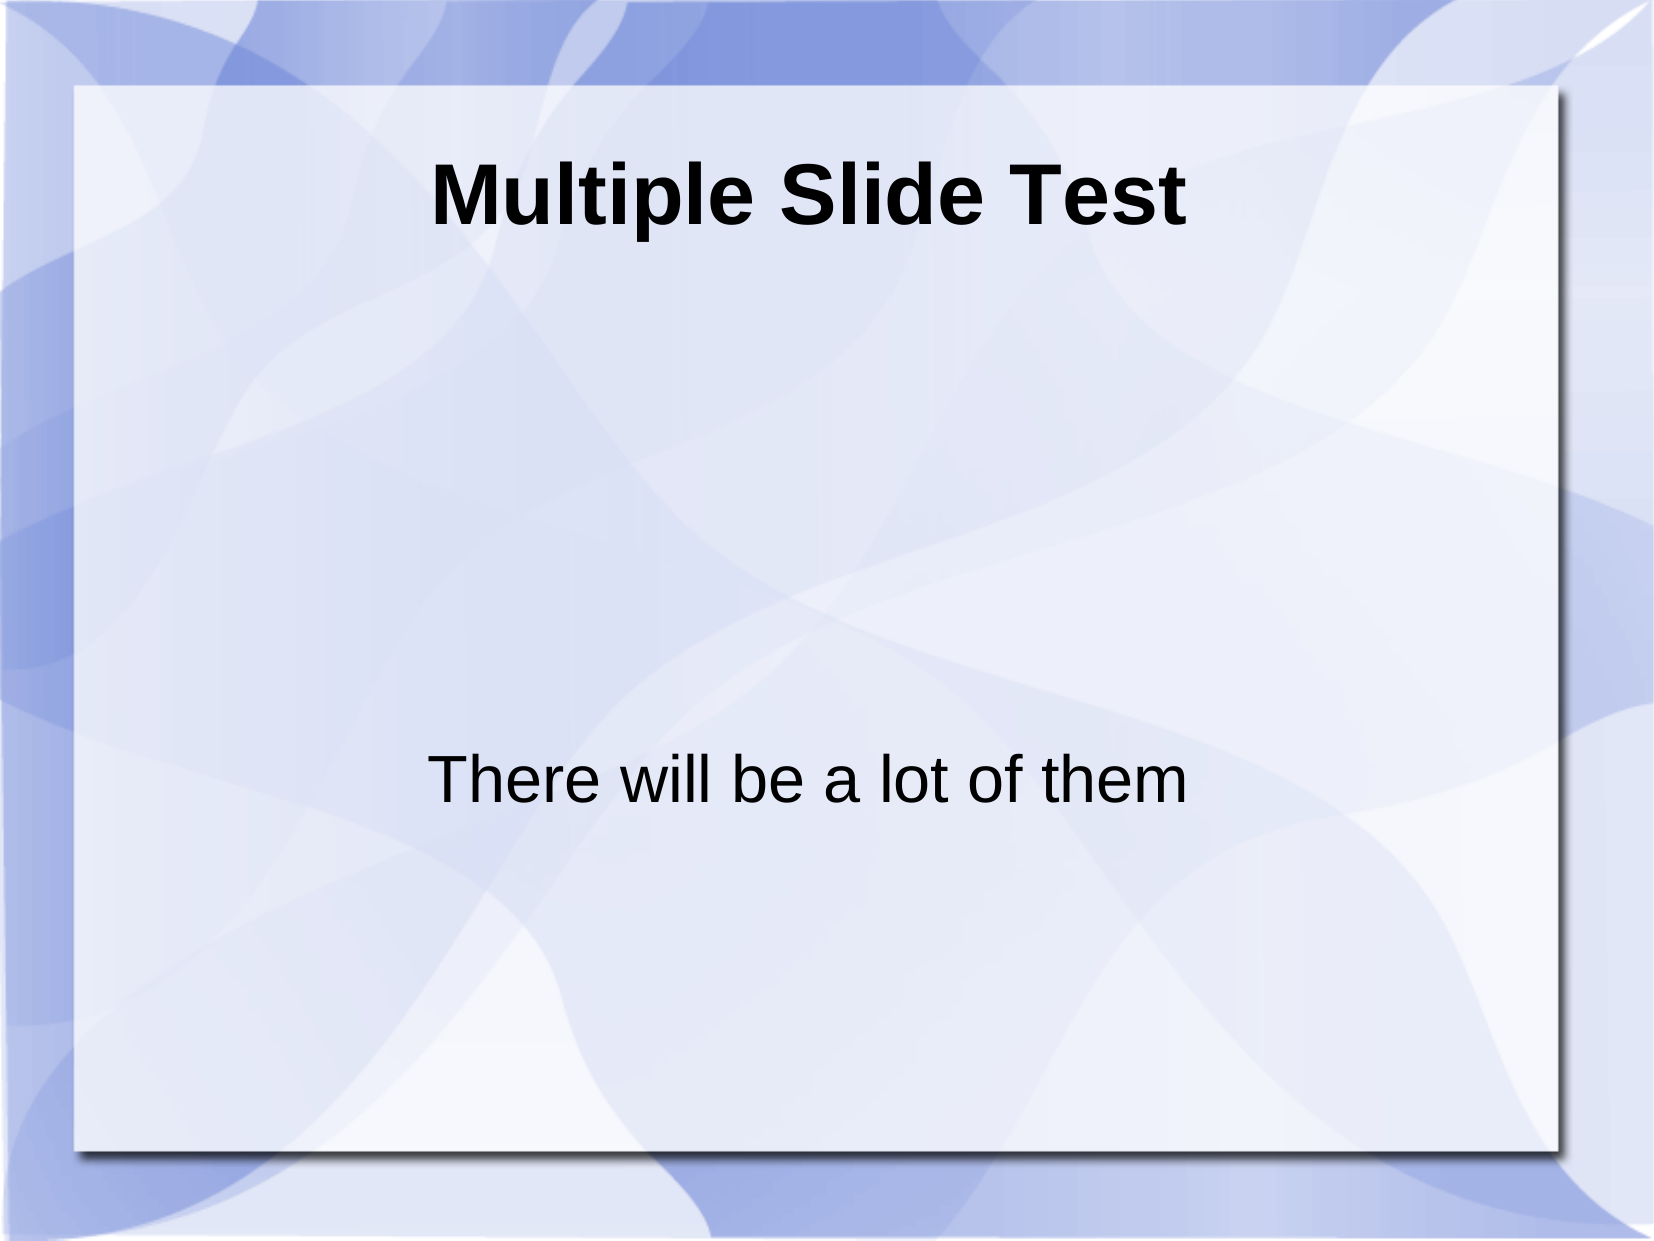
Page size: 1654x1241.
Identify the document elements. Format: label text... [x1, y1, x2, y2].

subtitle There will be a lot of them [129, 324, 1489, 1235]
picture [0, 0, 1654, 1241]
title Multiple Slide Test [82, 90, 1536, 298]
